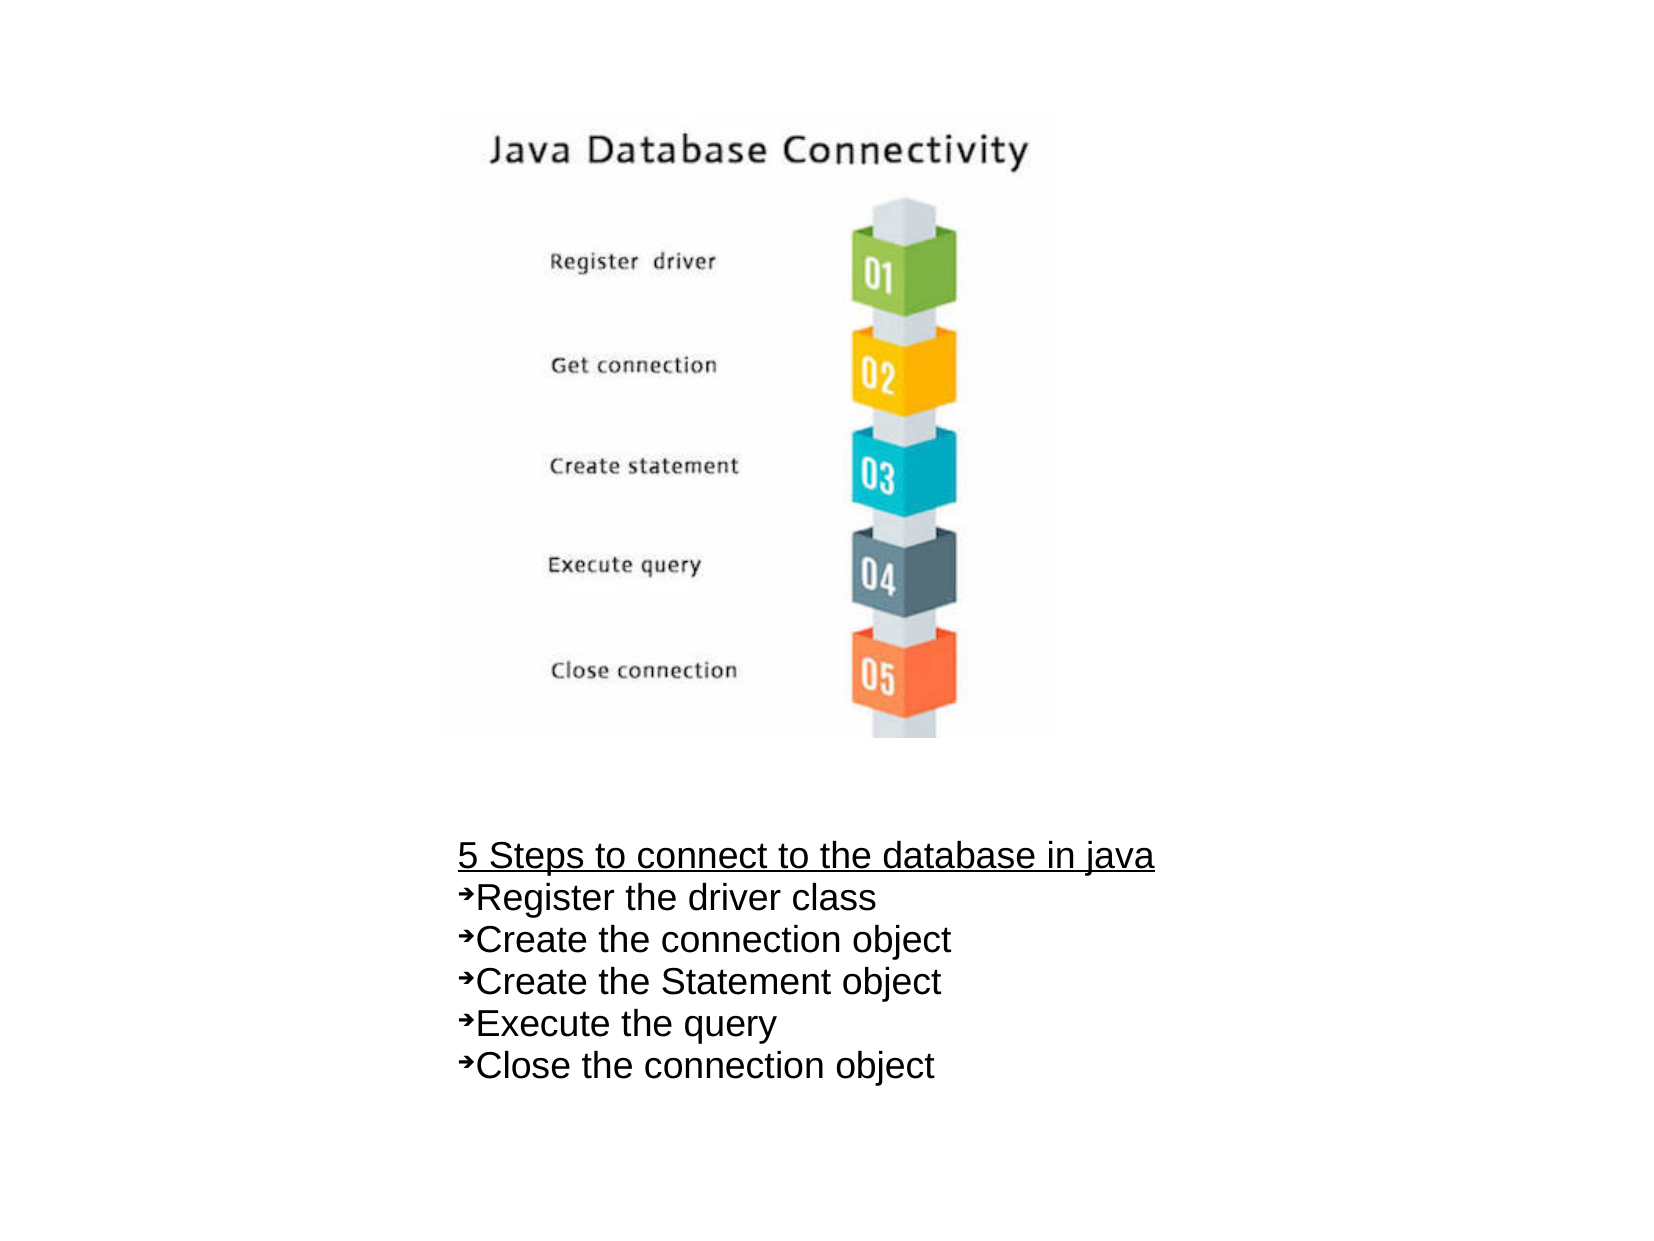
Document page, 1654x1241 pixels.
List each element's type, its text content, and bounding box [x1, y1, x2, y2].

picture [442, 115, 1056, 738]
text_box 5 Steps to connect to the database in java Register the driver class Create the connection object Create the Statement object Execute the query Close the connection object [442, 826, 1170, 1211]
